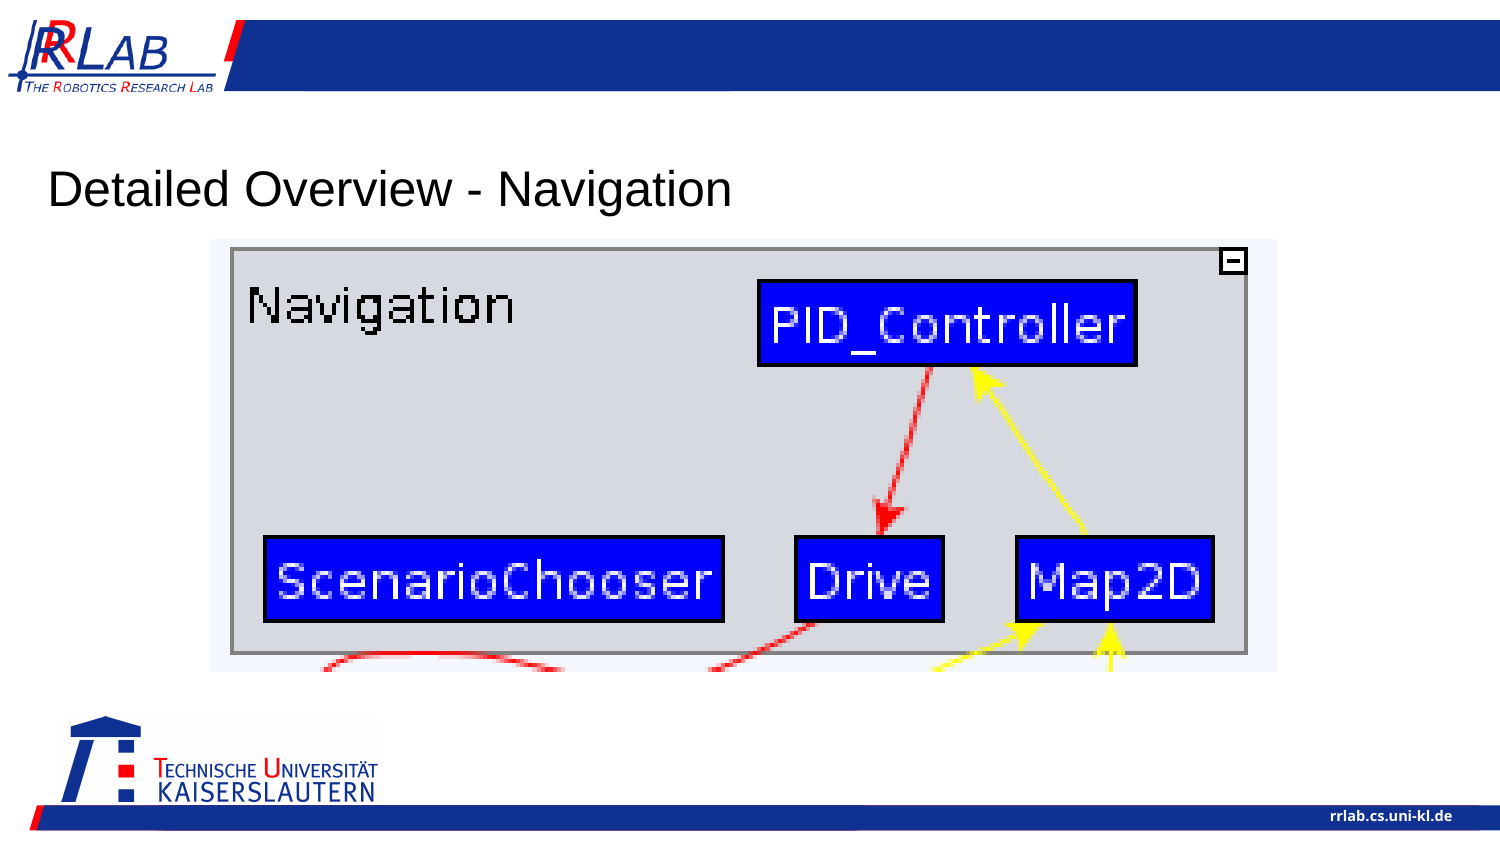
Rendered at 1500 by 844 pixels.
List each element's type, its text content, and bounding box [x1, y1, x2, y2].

picture [8, 20, 216, 92]
picture [210, 239, 1277, 672]
title Detailed Overview - Navigation [47, 93, 1453, 285]
picture [61, 716, 378, 802]
